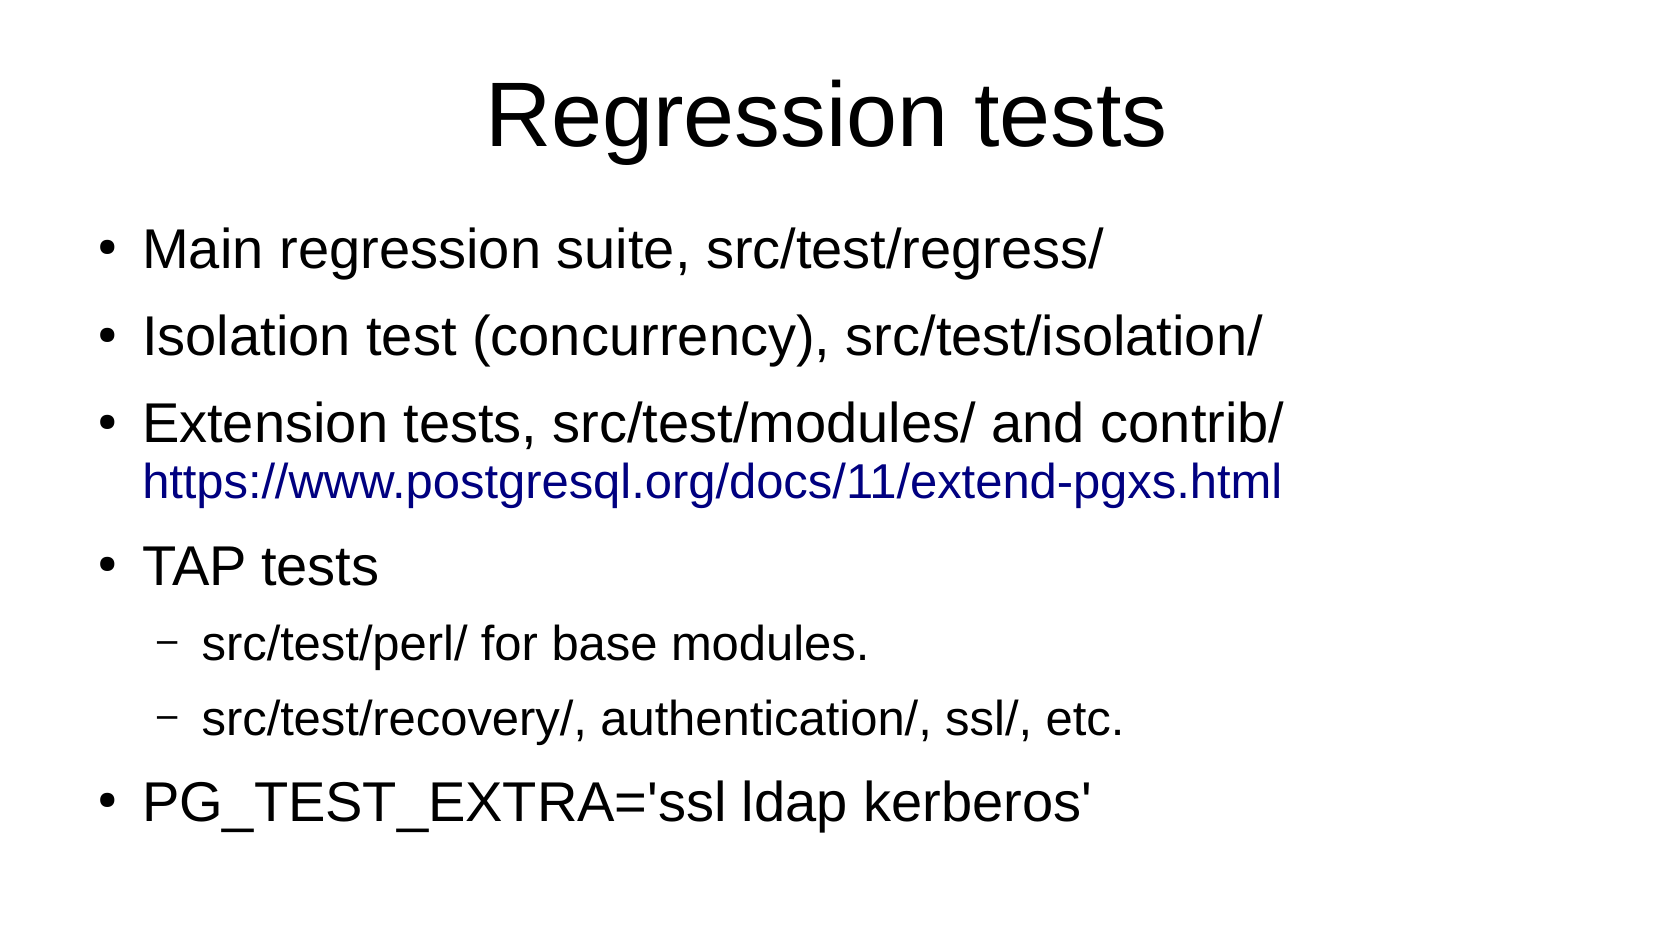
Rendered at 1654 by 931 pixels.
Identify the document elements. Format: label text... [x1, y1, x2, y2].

title Regression tests [82, 37, 1571, 193]
list Main regression suite, src/test/regress/ Isolation test (concurrency), src/test/isolation/ Extension tests, src/test/modules/ and contrib/ https://www.postgresql.org/docs/11/extend-pgxs.html TAP tests src/test/perl/ for base modules. src/test/recovery/, authentication/, ssl/, etc. PG_TEST_EXTRA='ssl ldap kerberos' [82, 217, 1571, 841]
